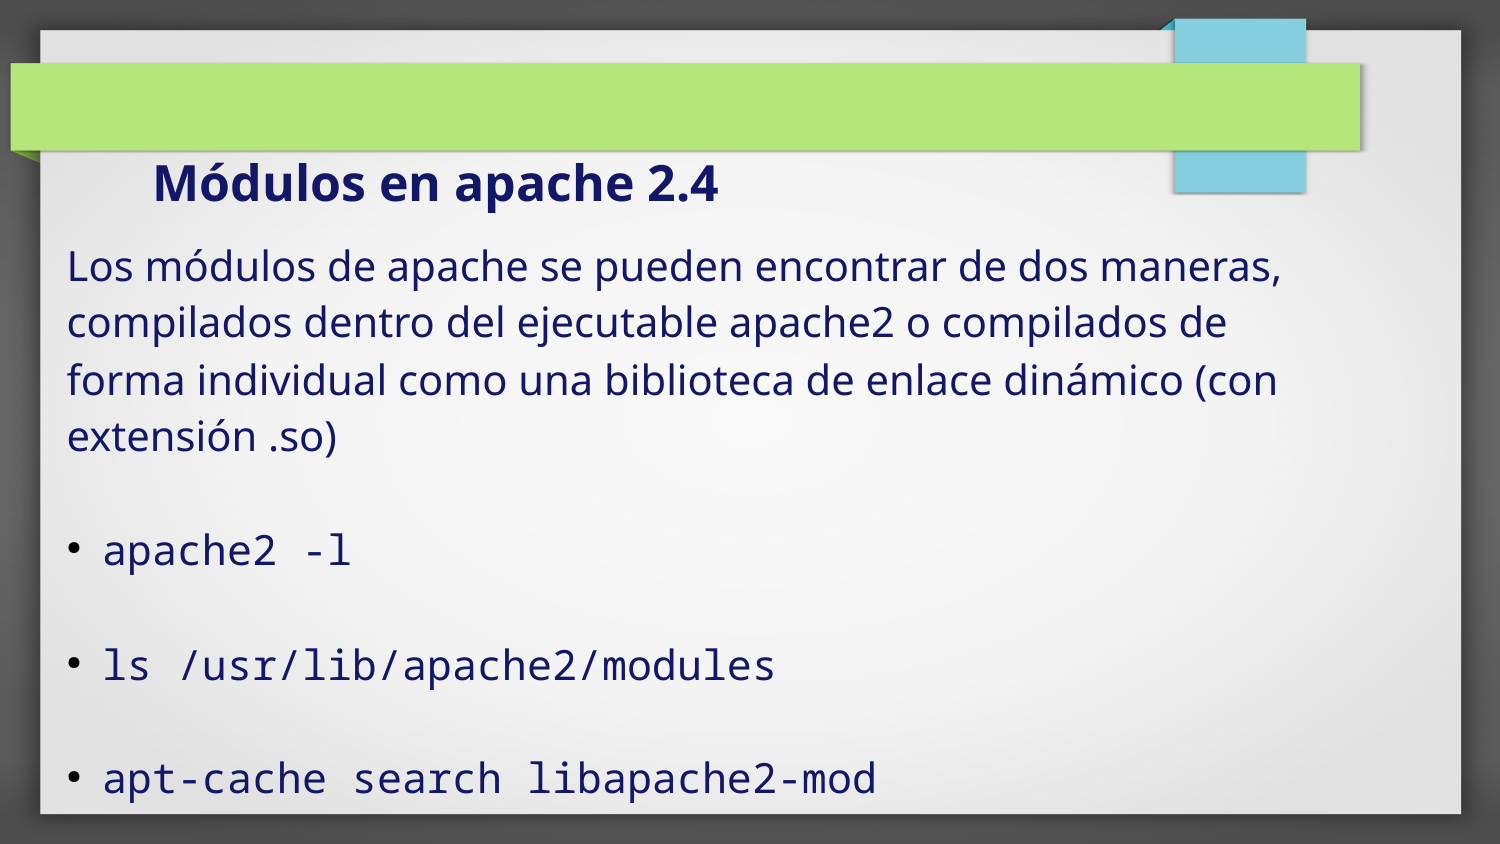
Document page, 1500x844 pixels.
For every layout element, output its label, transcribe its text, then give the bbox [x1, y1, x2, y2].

title Módulos en apache 2.4 [137, 146, 1011, 227]
picture [0, 0, 1500, 844]
text_box Los módulos de apache se pueden encontrar de dos maneras, compilados dentro del ejecutable apache2 o compilados de forma individual como una biblioteca de enlace dinámico (con extensión .so) apache2 -l ls /usr/lib/apache2/modules apt-cache search libapache2-mod [66, 236, 1323, 844]
